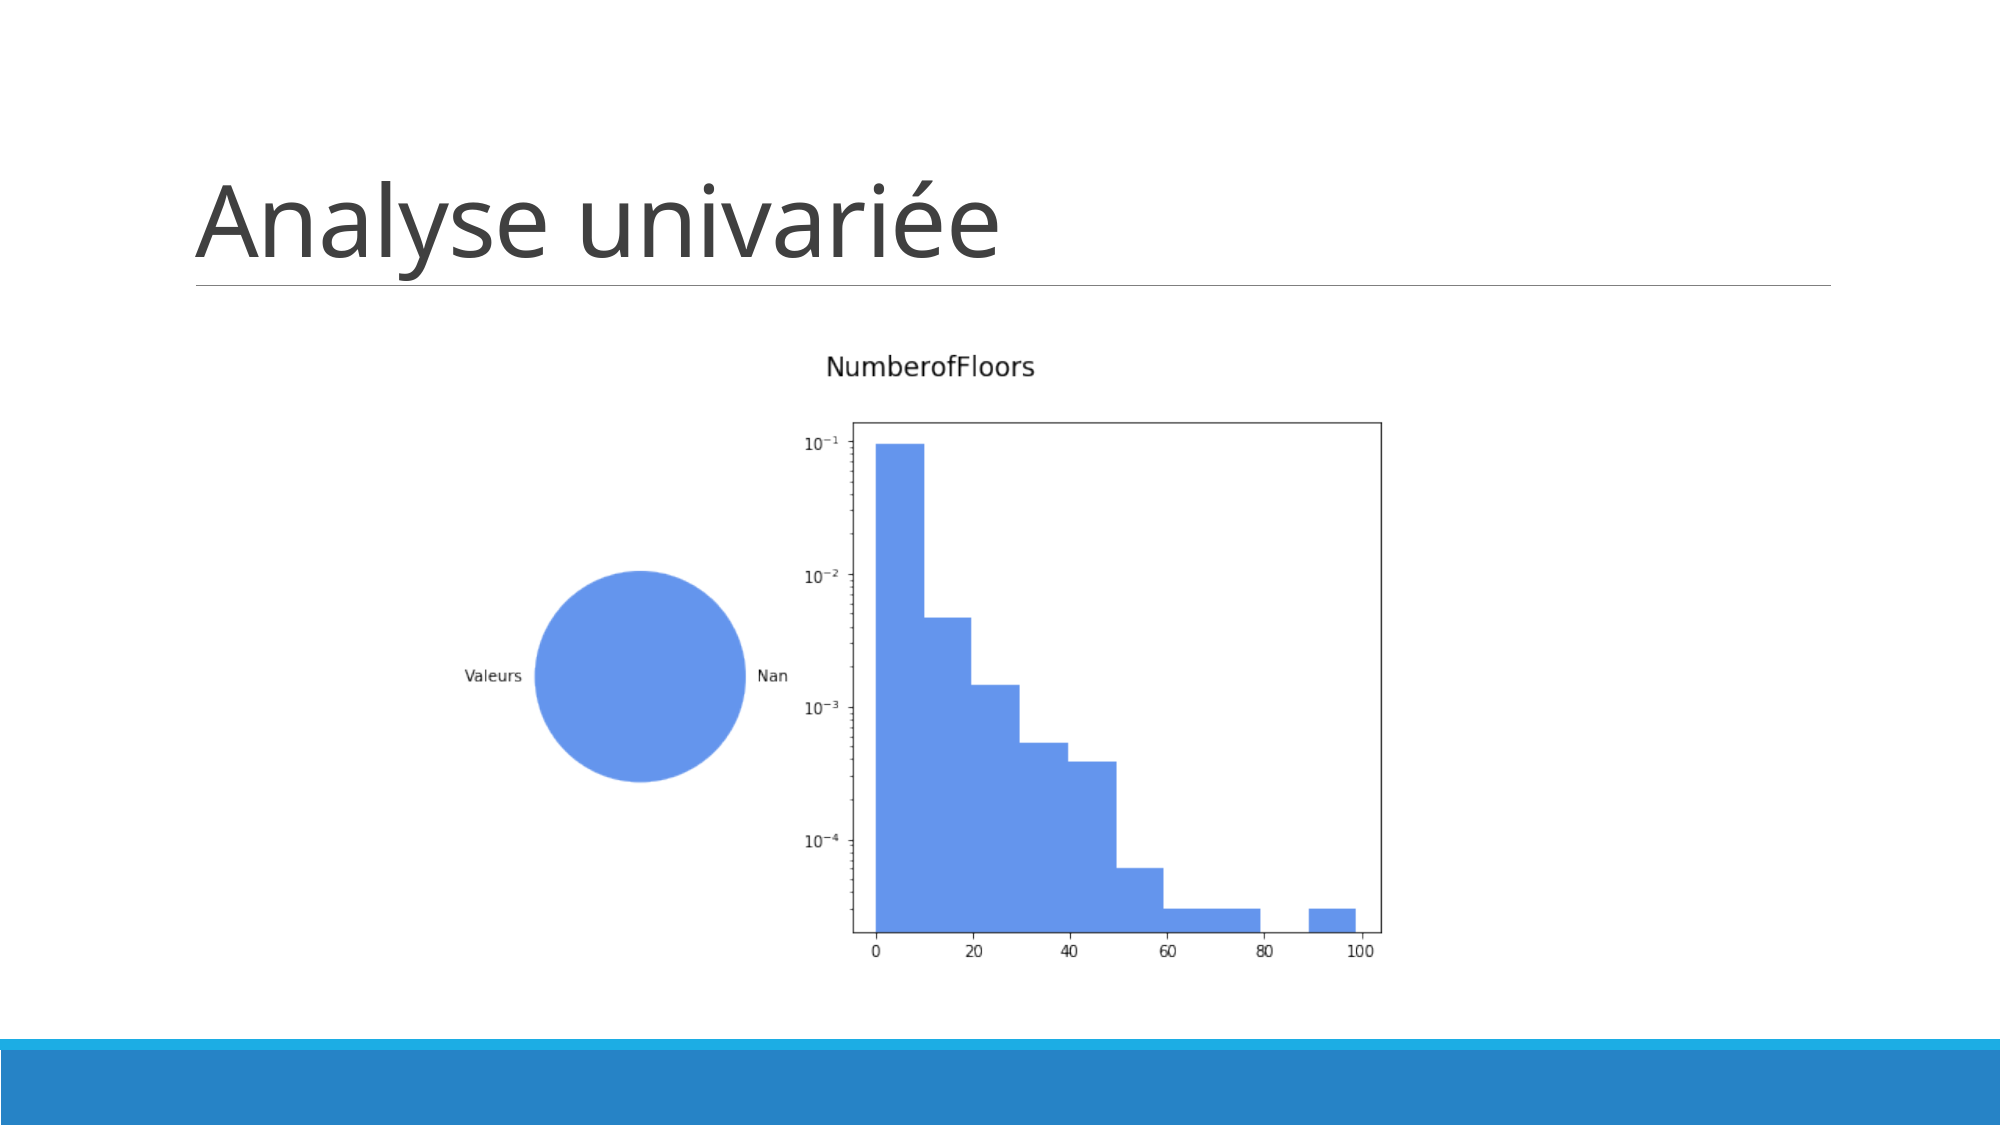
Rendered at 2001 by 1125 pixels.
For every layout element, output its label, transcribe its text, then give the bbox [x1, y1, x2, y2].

picture [454, 344, 1392, 970]
title Analyse univariée [180, 47, 1831, 286]
